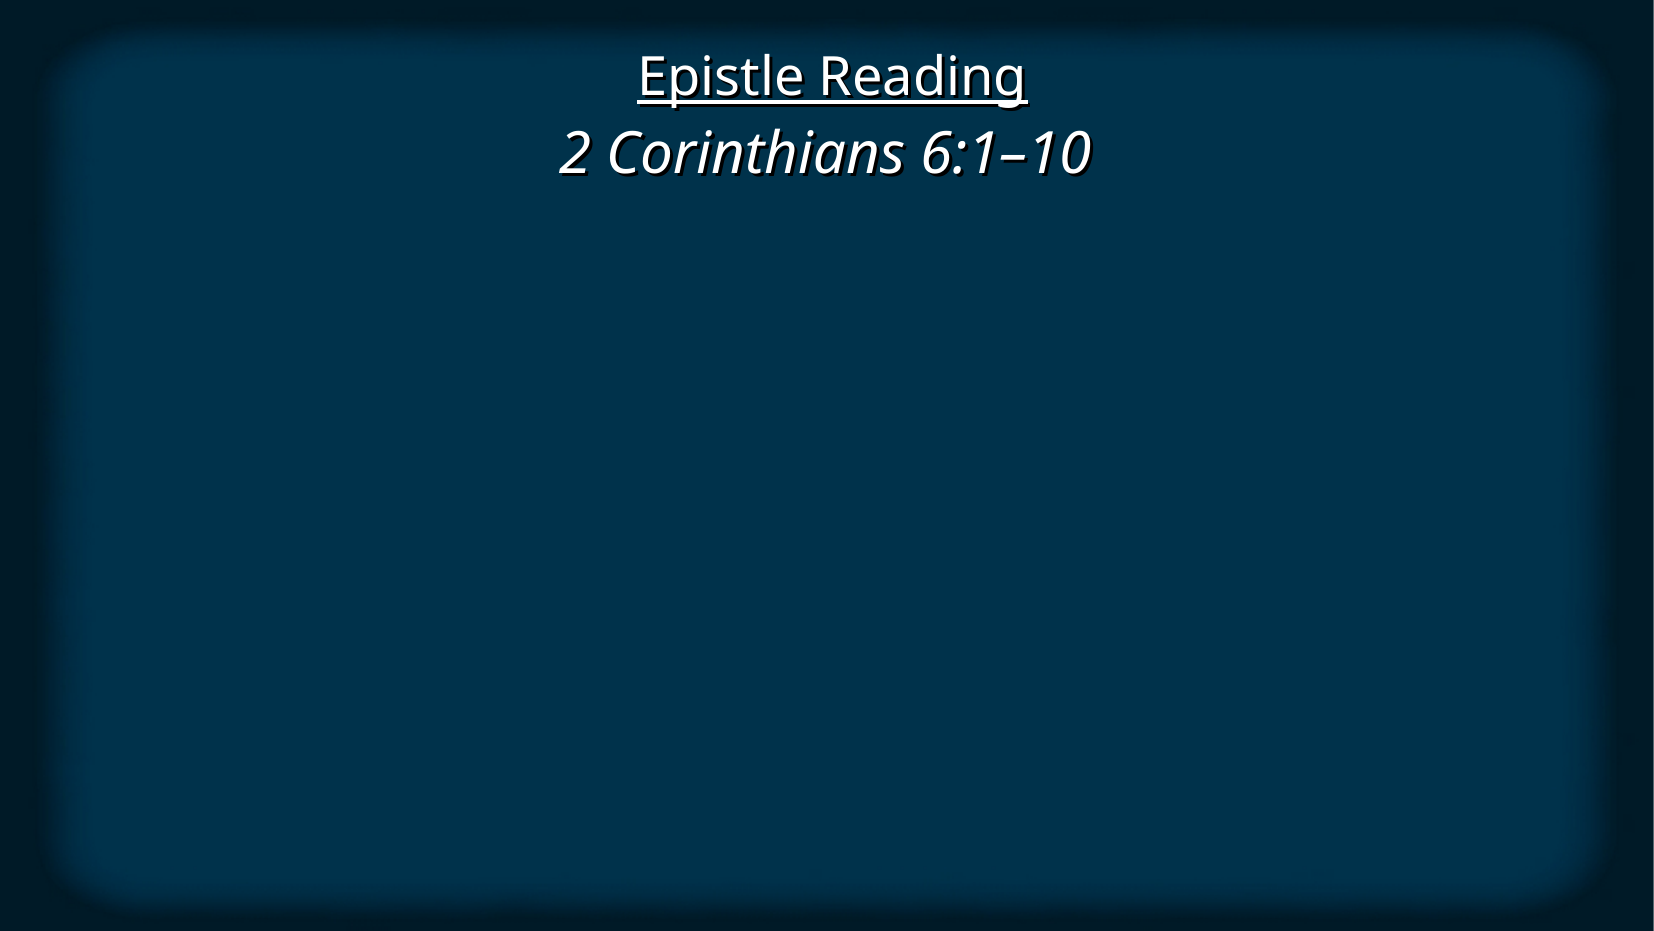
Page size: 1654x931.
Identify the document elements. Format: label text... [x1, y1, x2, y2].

text_box Epistle Reading 2 Corinthians 6:1–10 [105, 30, 1561, 194]
picture [0, 0, 1654, 931]
